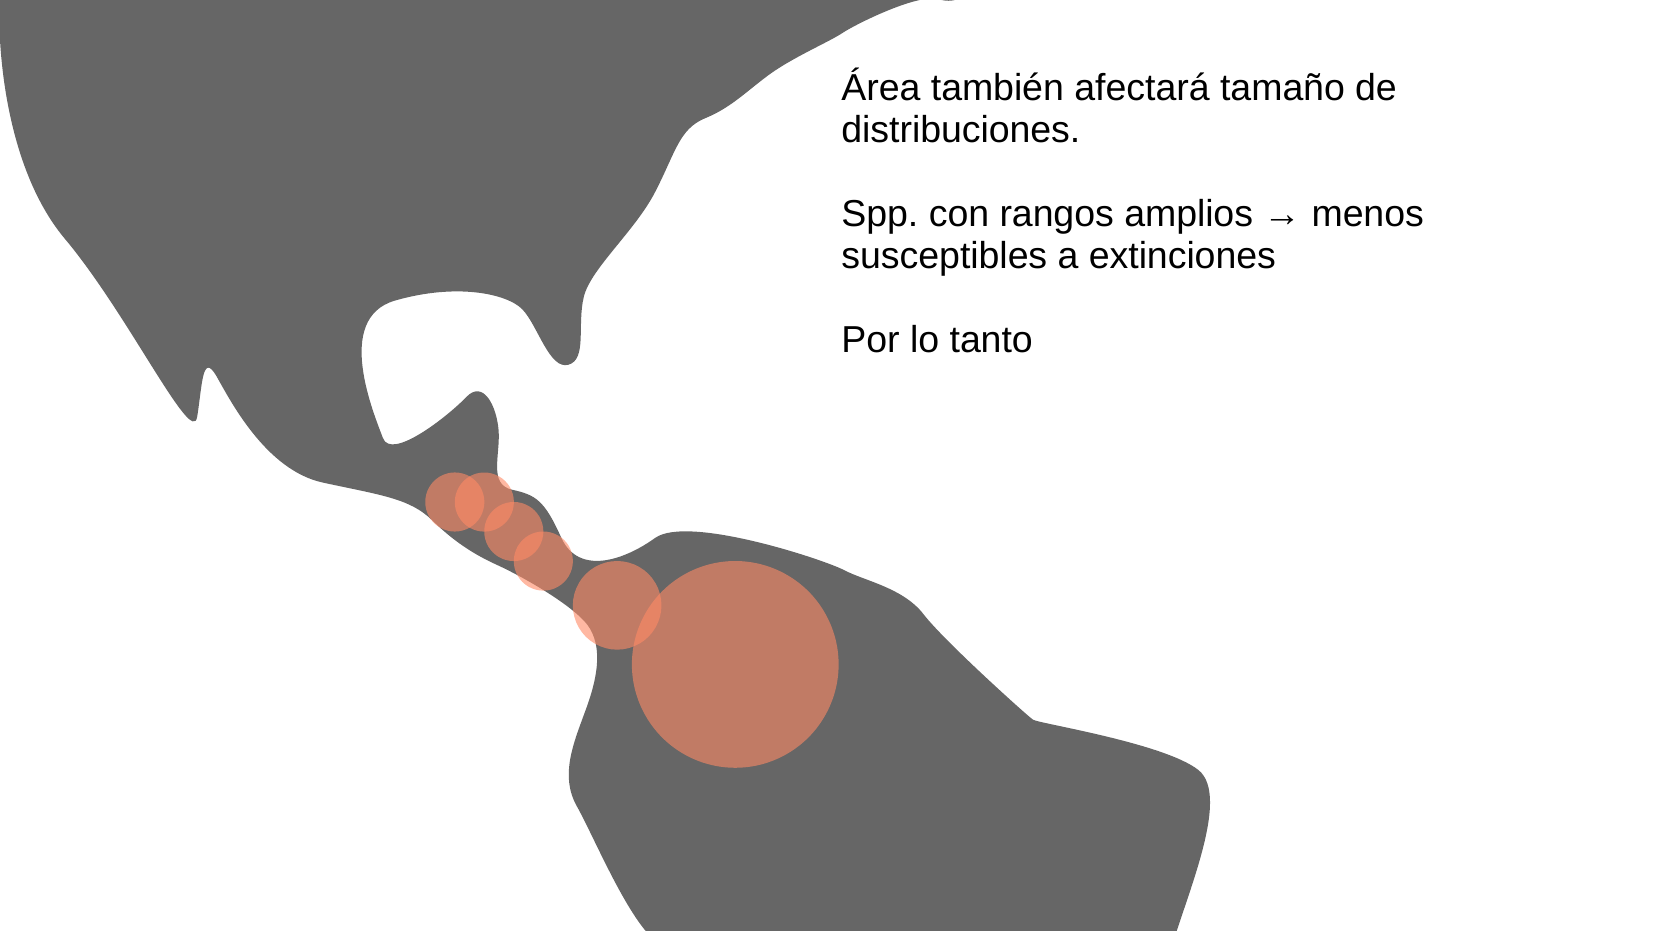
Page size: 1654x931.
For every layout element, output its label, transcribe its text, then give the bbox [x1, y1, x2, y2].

text_box [425, 472, 573, 591]
text_box [572, 561, 839, 768]
picture [0, 0, 1312, 931]
text_box Área también afectará tamaño de distribuciones. Spp. con rangos amplios → menos susceptibles a extinciones Por lo tanto [826, 59, 1625, 368]
